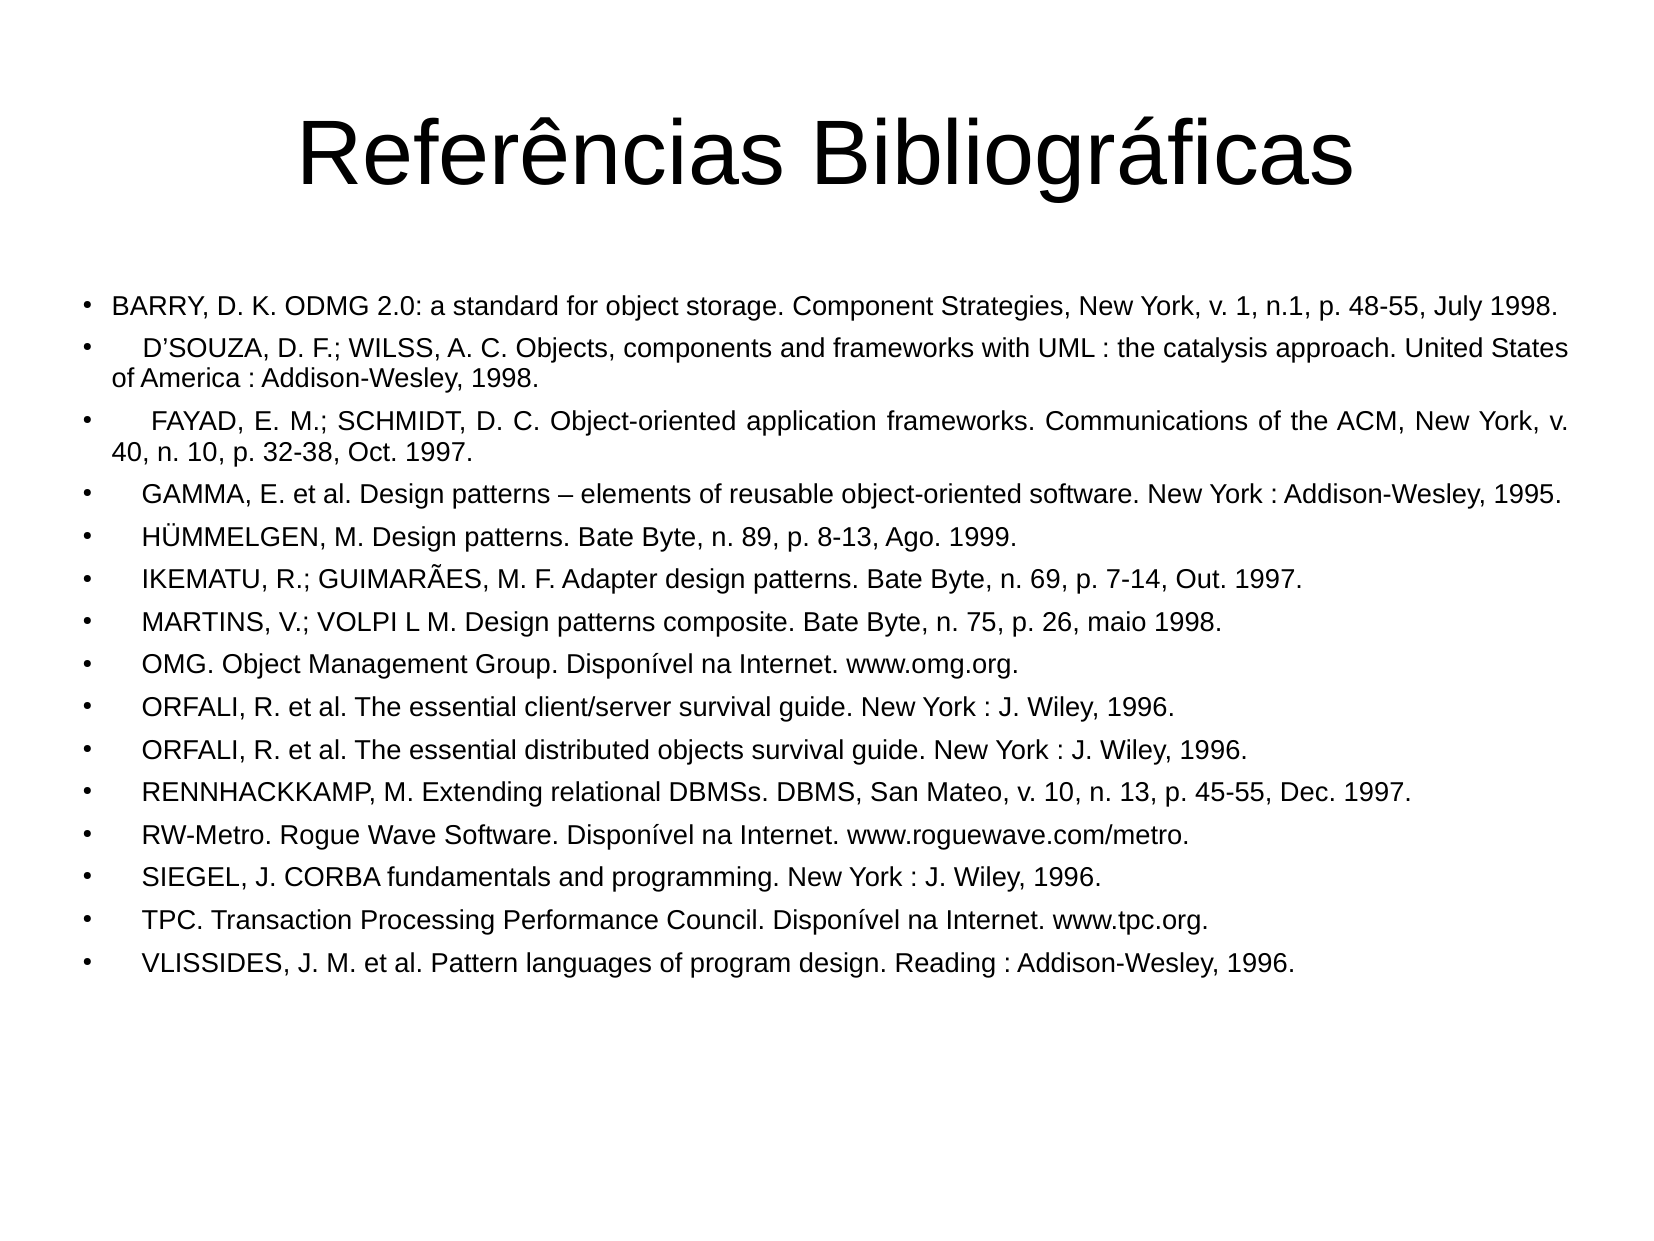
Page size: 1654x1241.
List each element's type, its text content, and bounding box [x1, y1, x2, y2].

list BARRY, D. K. ODMG 2.0: a standard for object storage. Component Strategies, New York, v. 1, n.1, p. 48-55, July 1998. D’SOUZA, D. F.; WILSS, A. C. Objects, components and frameworks with UML : the catalysis approach. United States of America : Addison-Wesley, 1998. FAYAD, E. M.; SCHMIDT, D. C. Object-oriented application frameworks. Communications of the ACM, New York, v. 40, n. 10, p. 32-38, Oct. 1997. GAMMA, E. et al. Design patterns – elements of reusable object-oriented software. New York : Addison-Wesley, 1995. HÜMMELGEN, M. Design patterns. Bate Byte, n. 89, p. 8-13, Ago. 1999. IKEMATU, R.; GUIMARÃES, M. F. Adapter design patterns. Bate Byte, n. 69, p. 7-14, Out. 1997. MARTINS, V.; VOLPI L M. Design patterns composite. Bate Byte, n. 75, p. 26, maio 1998. OMG. Object Management Group. Disponível na Internet. www.omg.org. ORFALI, R. et al. The essential client/server survival guide. New York : J. Wiley, 1996. ORFALI, R. et al. The essential distributed objects survival guide. New York : J. Wiley, 1996. RENNHACKKAMP, M. Extending relational DBMSs. DBMS, San Mateo, v. 10, n. 13, p. 45-55, Dec. 1997. RW-Metro. Rogue Wave Software. Disponível na Internet. www.roguewave.com/metro. SIEGEL, J. CORBA fundamentals and programming. New York : J. Wiley, 1996. TPC. Transaction Processing Performance Council. Disponível na Internet. www.tpc.org. VLISSIDES, J. M. et al. Pattern languages of program design. Reading : Addison-Wesley, 1996. [82, 290, 1571, 1010]
title Referências Bibliográficas [82, 49, 1571, 257]
